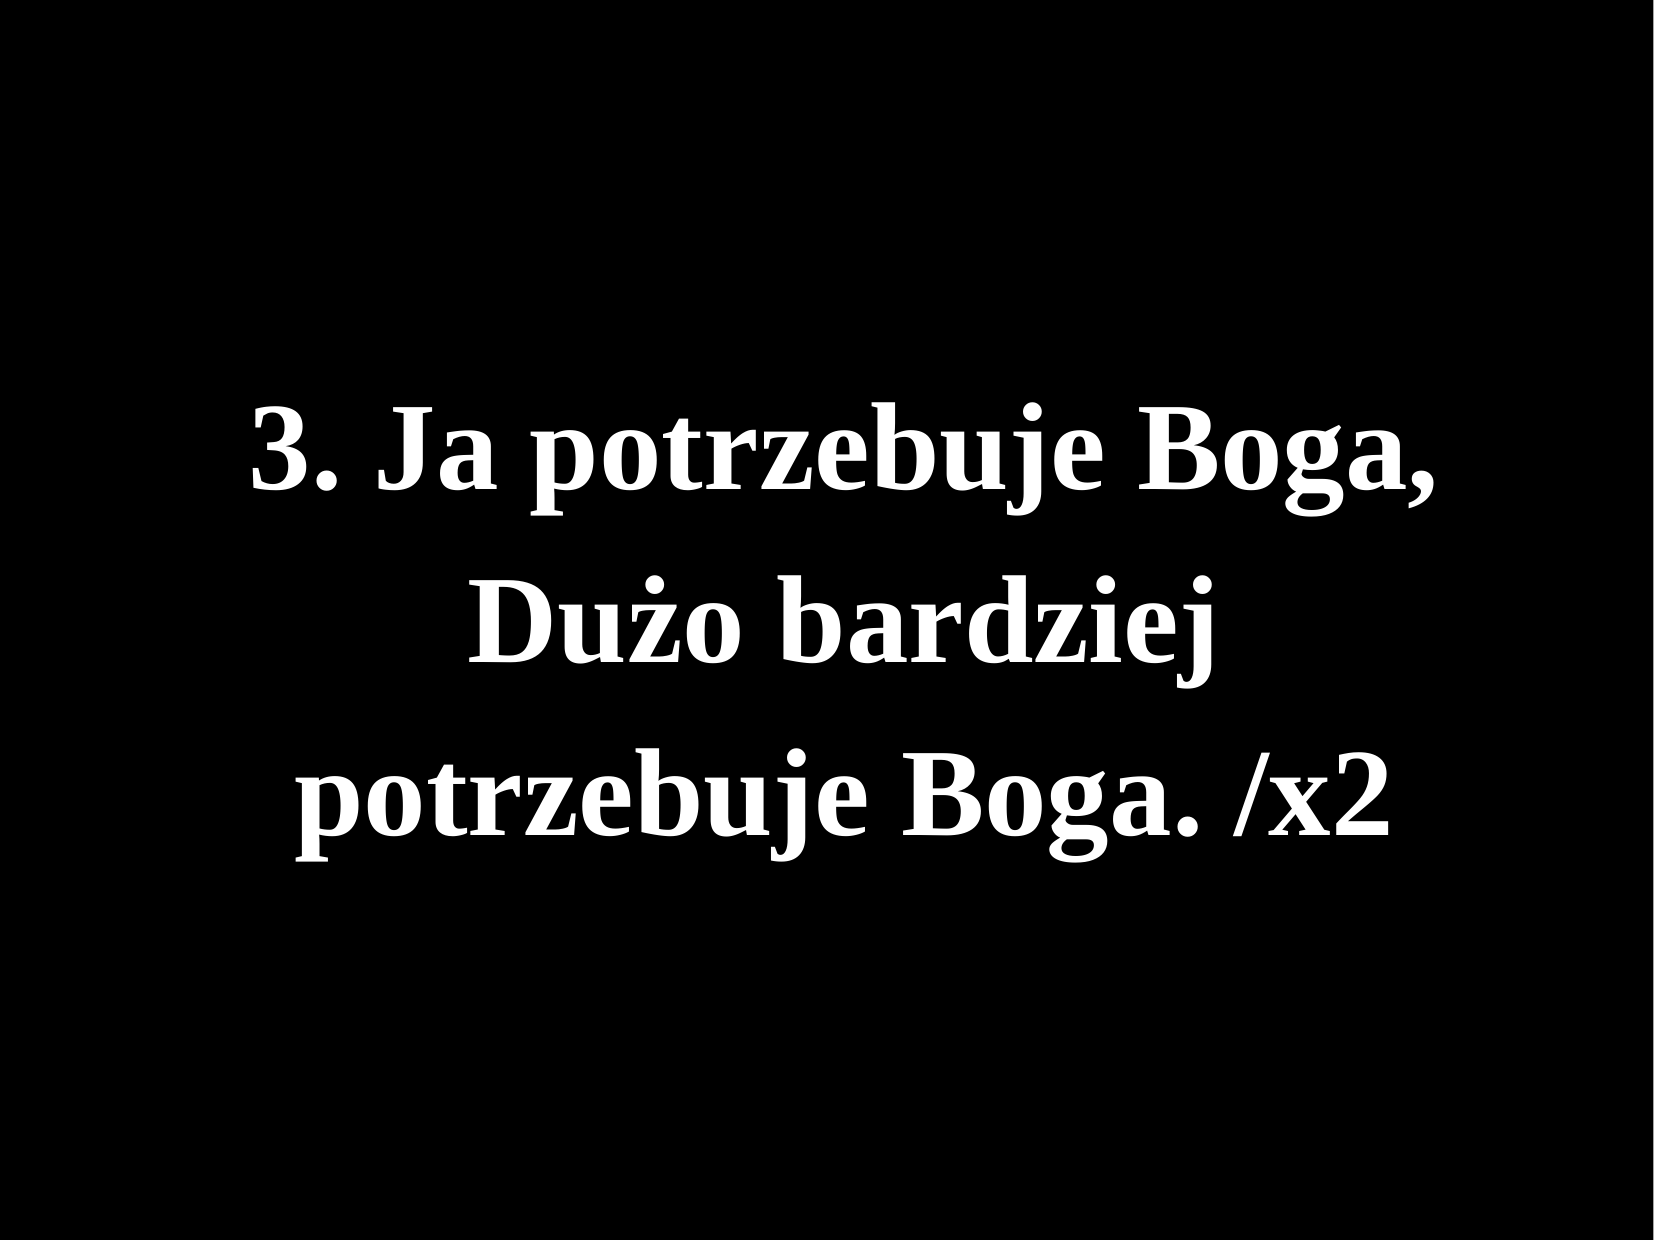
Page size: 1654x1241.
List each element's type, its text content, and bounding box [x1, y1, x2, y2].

subtitle 3. Ja potrzebuje Boga, ppp Dużo bardziej ppp potrzebuje Boga. /x2 [0, 0, 1654, 1241]
